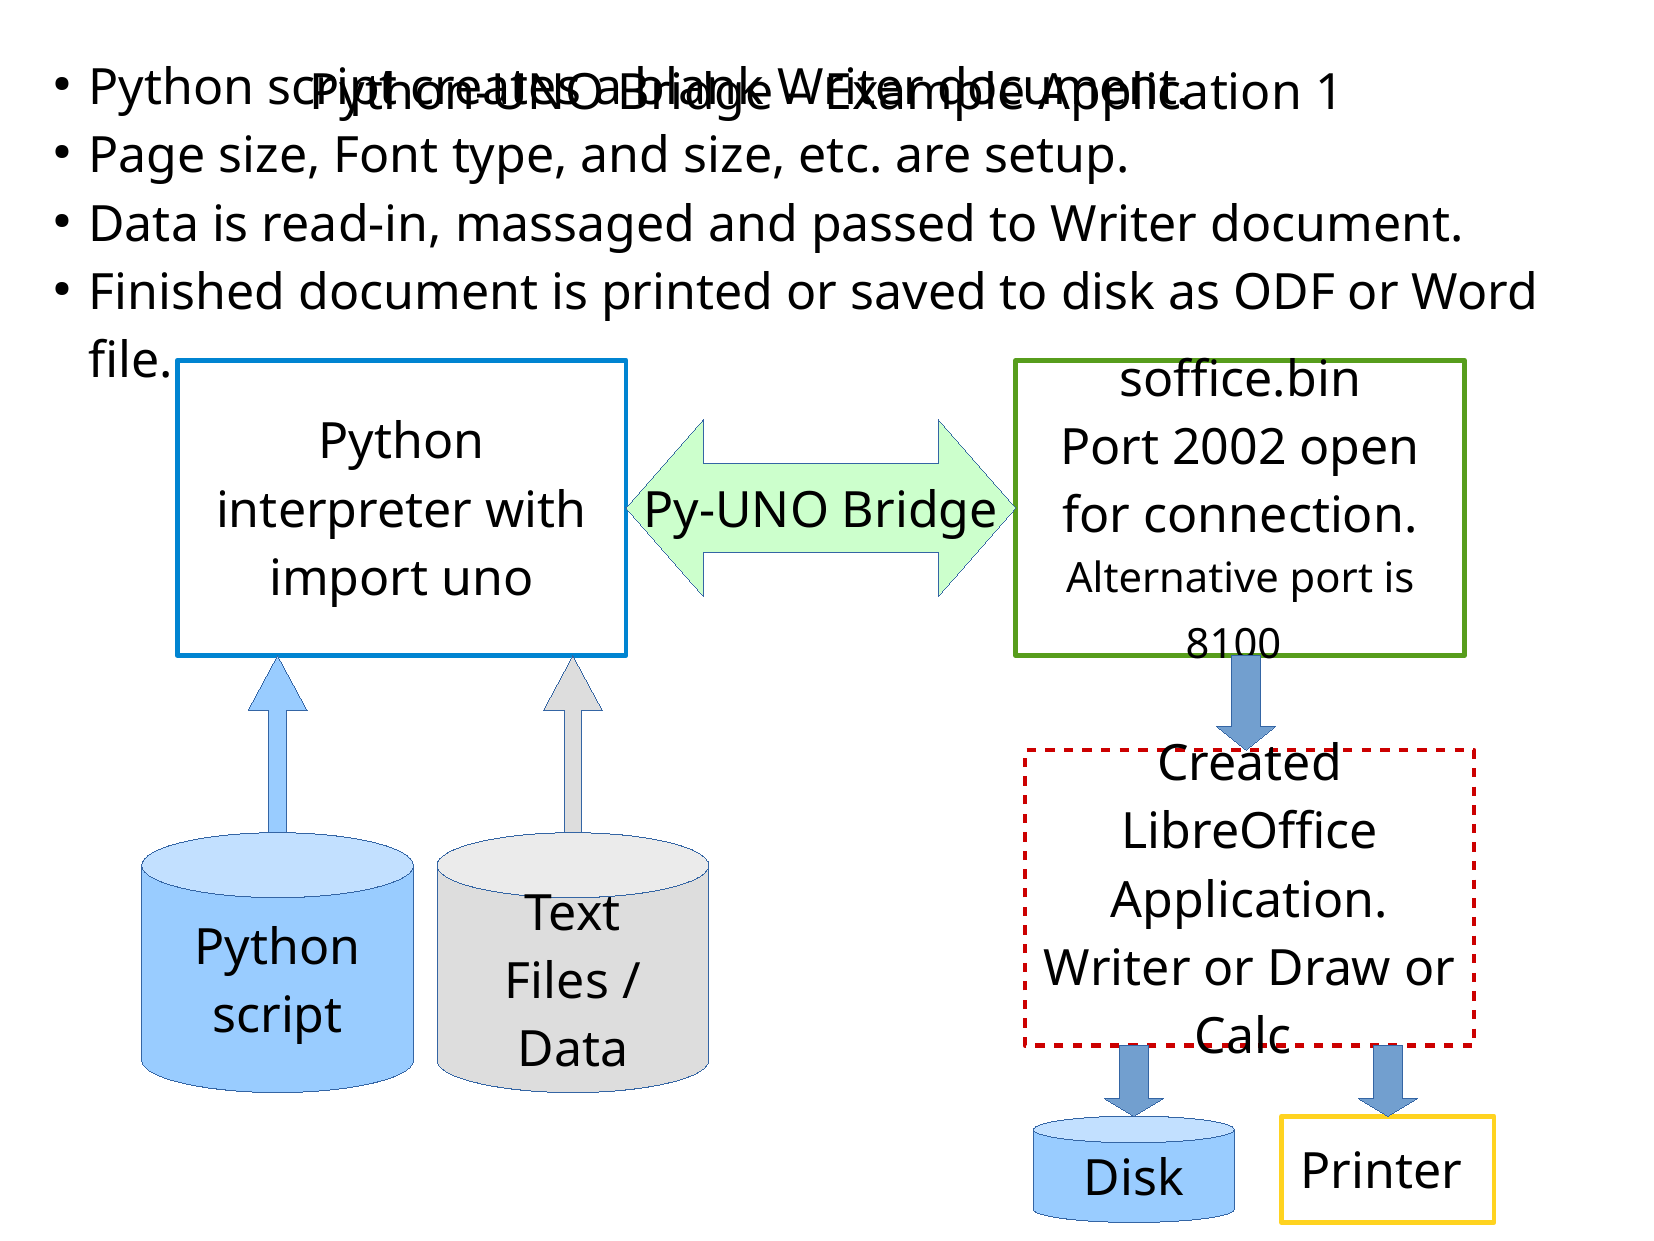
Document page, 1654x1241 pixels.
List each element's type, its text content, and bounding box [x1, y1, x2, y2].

text_box [1358, 1045, 1418, 1117]
text_box Python script [141, 867, 414, 1093]
text_box Created LibreOffice Application. Writer or Draw or Calc [1025, 750, 1474, 1046]
subtitle Python script creates a blank Writer document. Page size, Font type, and size, etc. are setup. Data is read-in, massaged and passed to Writer document. Finished document is printed or saved to disk as ODF or Word file. [53, 111, 1613, 332]
text_box Python interpreter with import uno [177, 360, 626, 656]
text_box Py-UNO Bridge [625, 419, 1016, 597]
text_box Text Files / Data [437, 869, 709, 1093]
text_box Printer [1281, 1116, 1495, 1223]
text_box [543, 655, 603, 833]
text_box [1216, 655, 1276, 751]
text_box Disk [1033, 1131, 1235, 1223]
text_box [1104, 1045, 1164, 1116]
text_box [248, 655, 308, 832]
title Python-UNO Bridge – Example Application 1 [82, 49, 1571, 111]
text_box soffice.bin Port 2002 open for connection. Alternative port is 8100 [1015, 360, 1465, 656]
